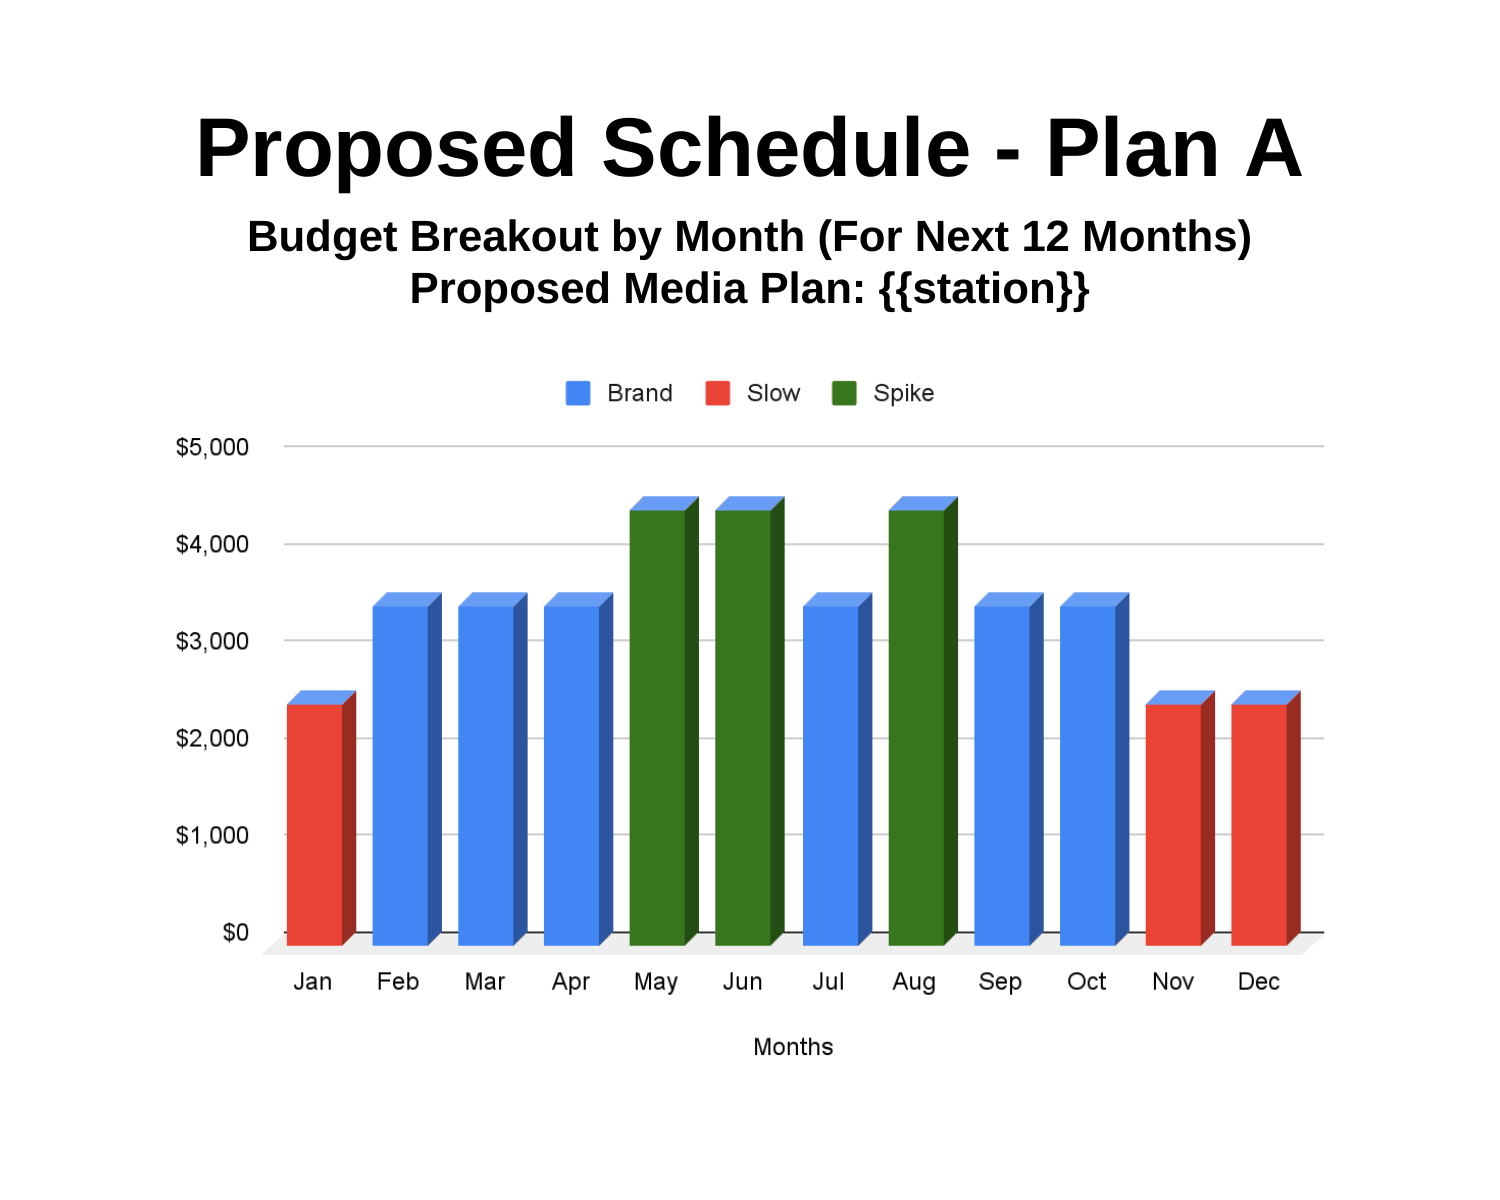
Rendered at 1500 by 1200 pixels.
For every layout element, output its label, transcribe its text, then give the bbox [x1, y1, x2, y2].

title Proposed Schedule - Plan A [113, 78, 1387, 192]
title Budget Breakout by Month (For Next 12 Months) Proposed Media Plan: {{station}} [113, 192, 1387, 298]
picture [138, 341, 1362, 1099]
